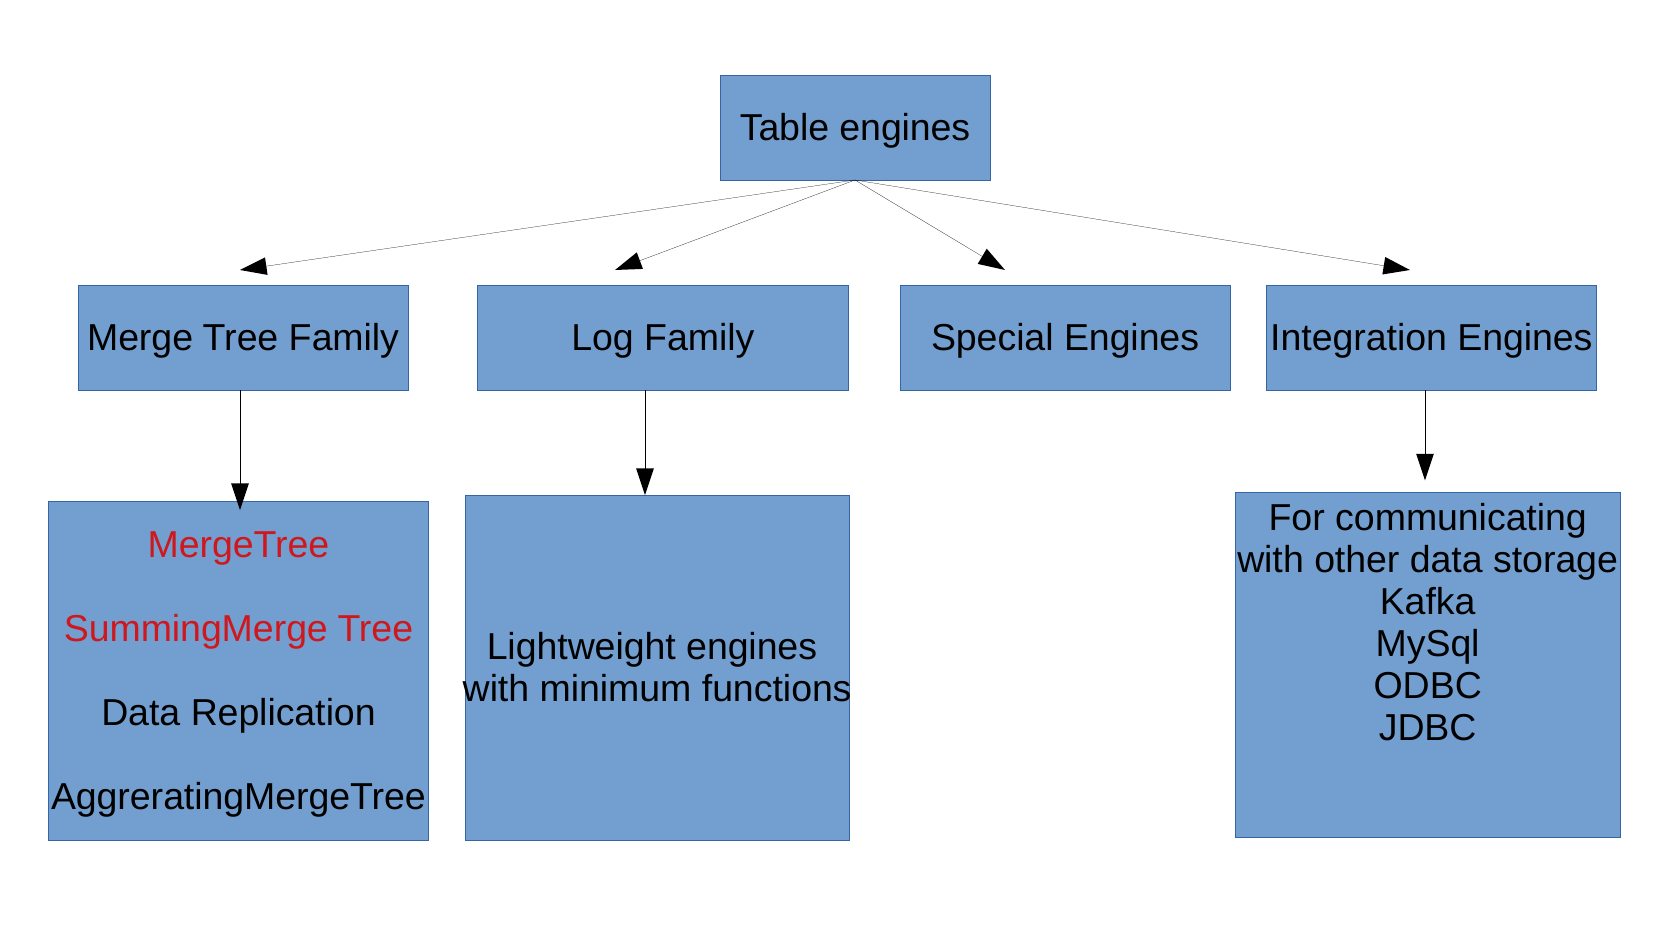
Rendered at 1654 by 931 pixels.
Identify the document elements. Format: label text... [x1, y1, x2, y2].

text_box Integration Engines [1266, 285, 1597, 391]
text_box Table engines [720, 75, 991, 181]
text_box Log Family [477, 285, 849, 391]
text_box Special Engines [900, 285, 1231, 391]
text_box Merge Tree Family [78, 285, 409, 391]
text_box Lightweight engines with minimum functions [465, 495, 850, 841]
text_box For communicating with other data storage Kafka MySql ODBC JDBC [1235, 492, 1621, 838]
text_box MergeTree SummingMerge Tree Data Replication AggreratingMergeTree [48, 501, 429, 841]
